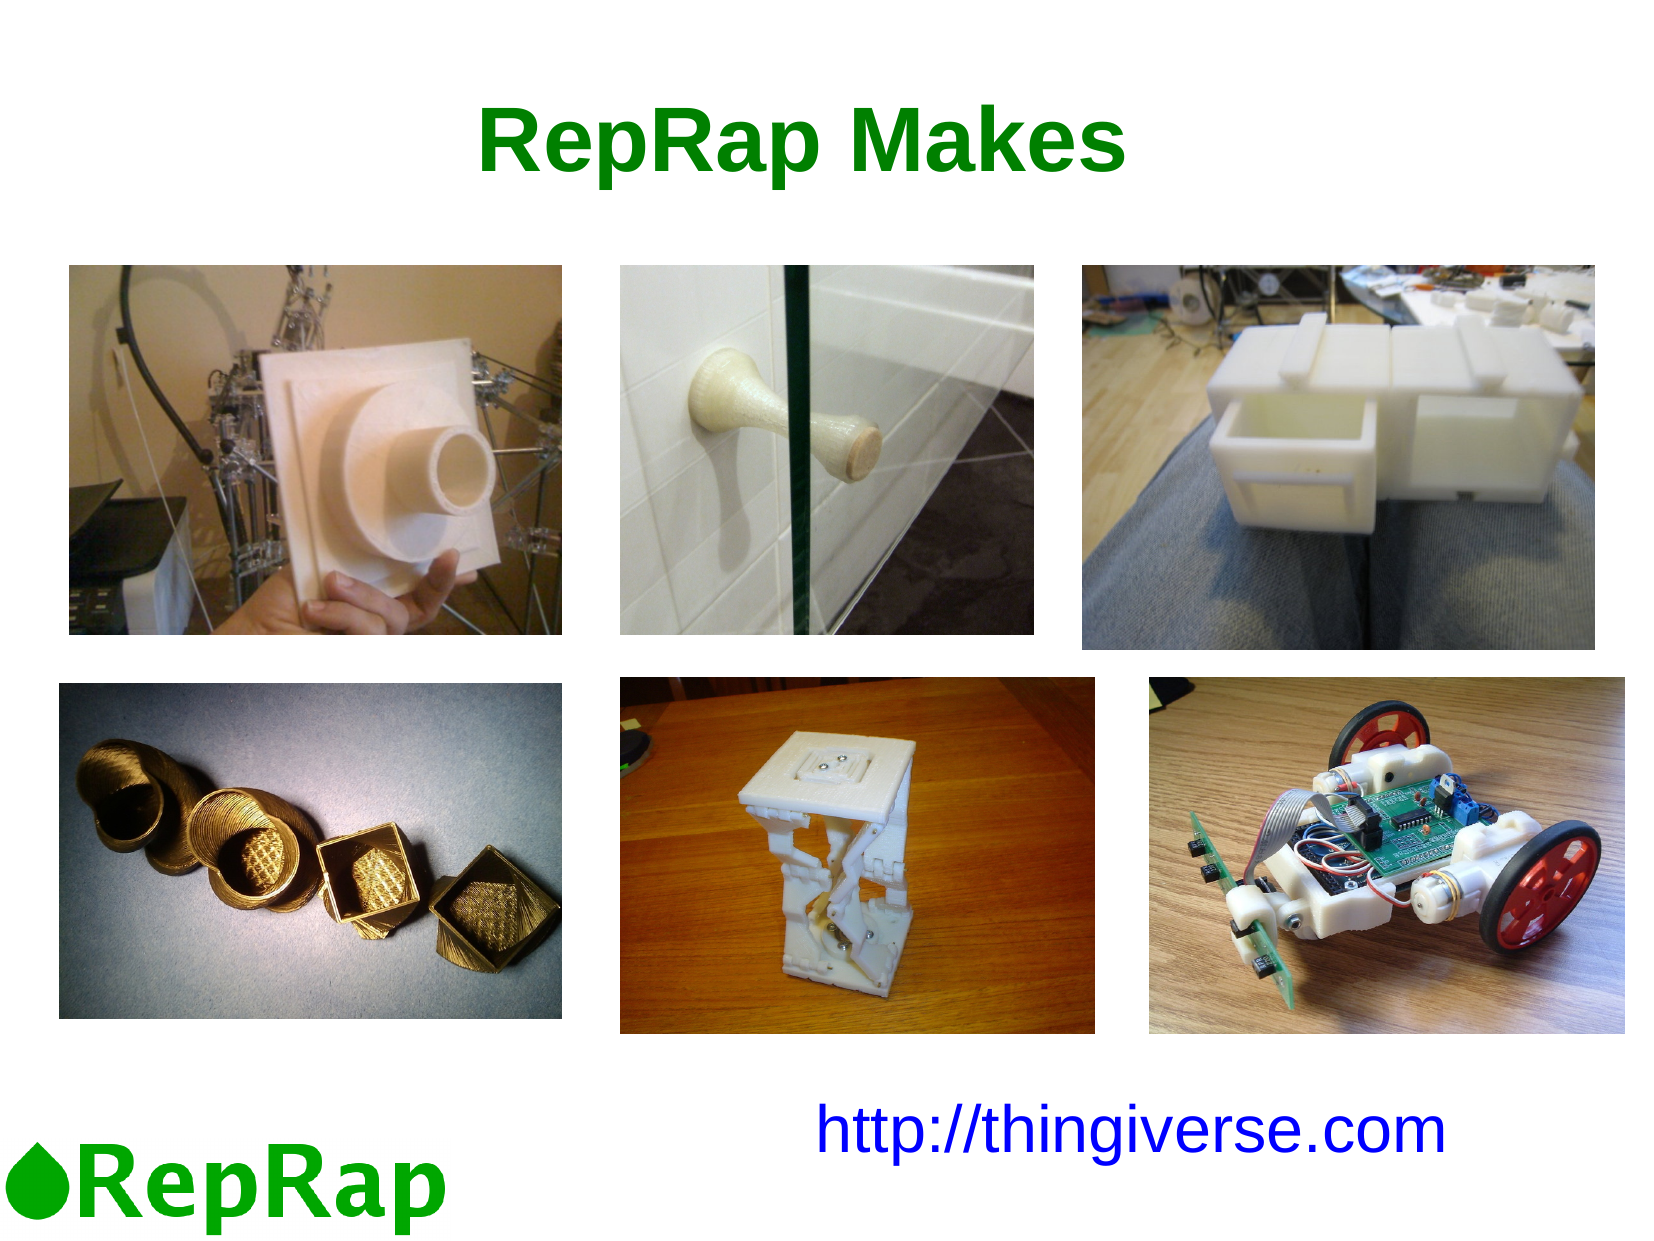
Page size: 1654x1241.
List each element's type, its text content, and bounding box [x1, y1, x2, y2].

picture [1082, 265, 1595, 650]
picture [59, 683, 562, 1019]
title RepRap Makes [59, 43, 1548, 237]
text_box http://thingiverse.com [797, 1062, 1654, 1241]
picture [1149, 677, 1625, 1034]
picture [620, 265, 1034, 635]
picture [0, 1138, 451, 1241]
picture [620, 677, 1095, 1034]
picture [69, 265, 562, 635]
